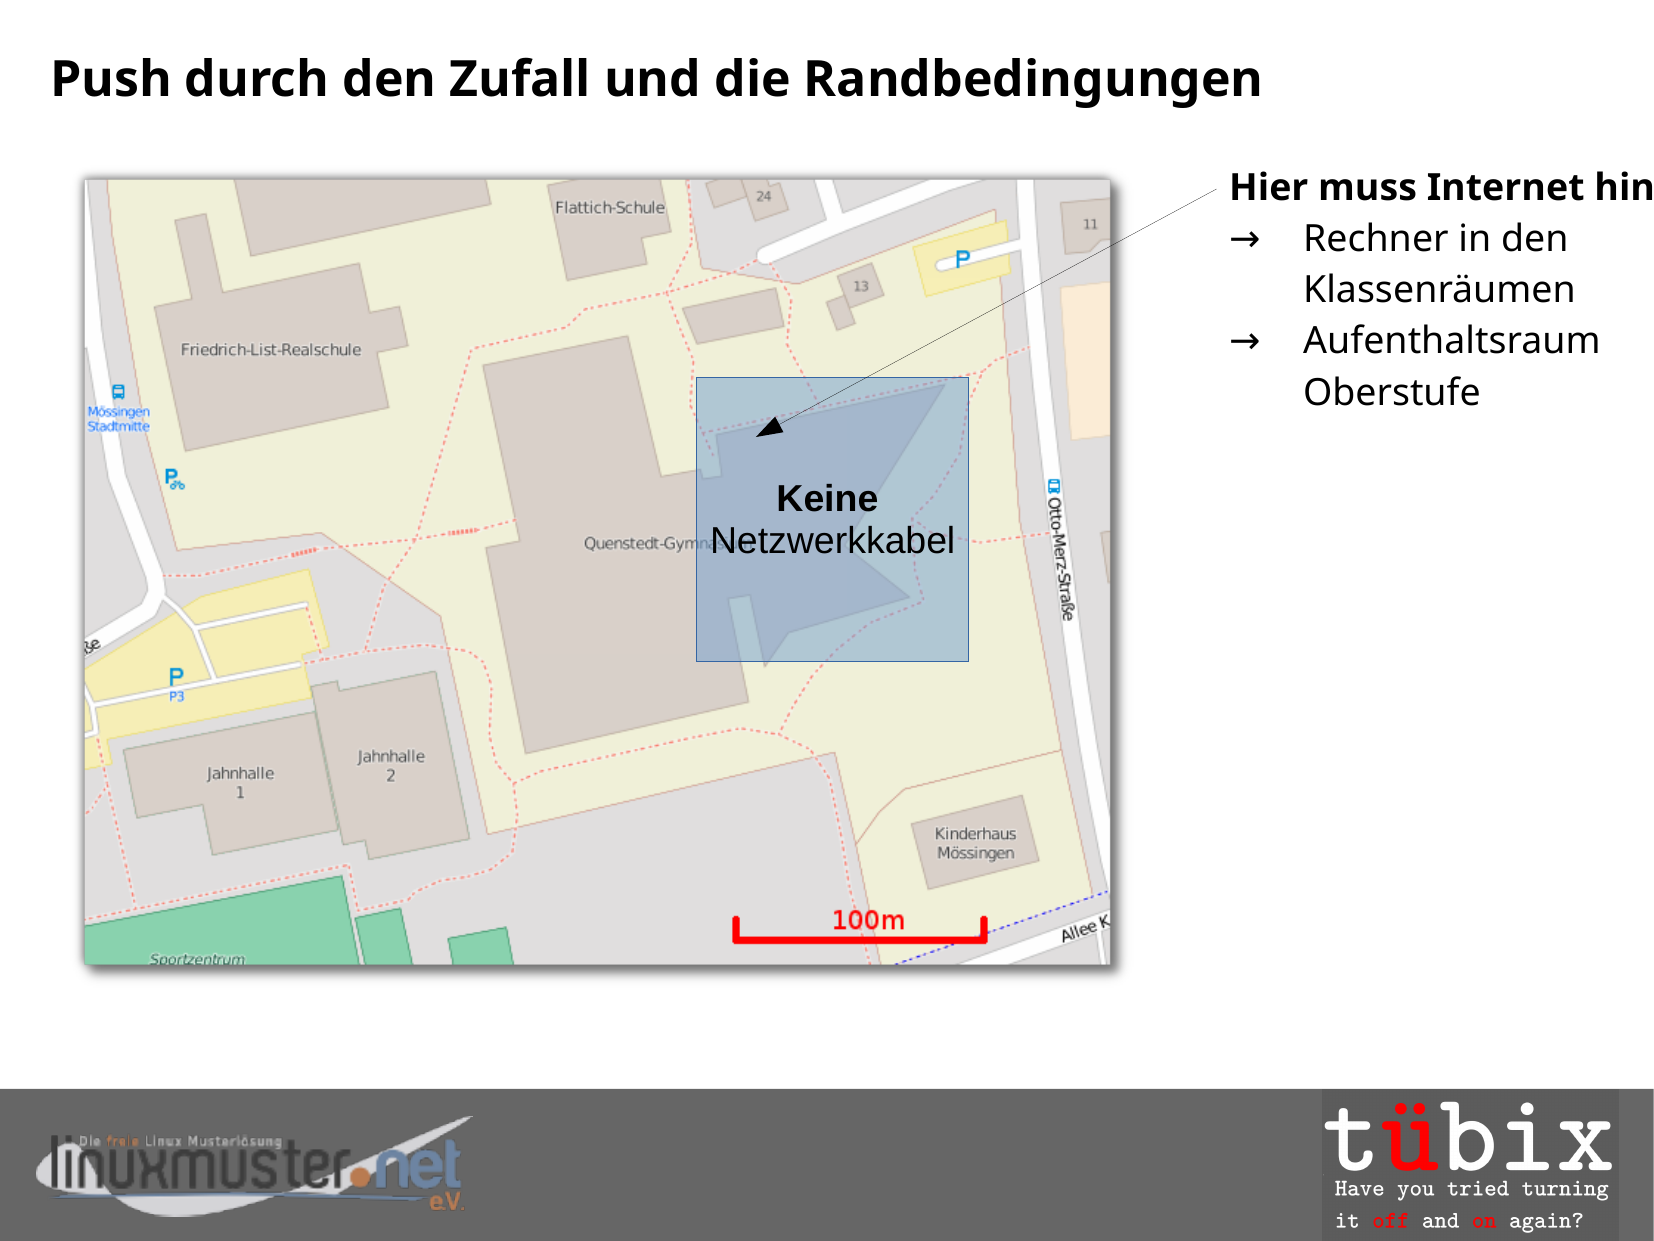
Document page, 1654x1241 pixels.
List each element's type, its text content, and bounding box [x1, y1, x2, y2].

picture [36, 1116, 473, 1217]
text_box Keine Netzwerkkabel [696, 377, 969, 662]
text_box Push durch den Zufall und die Randbedingungen [35, 35, 1175, 114]
text_box Hier muss Internet hin → Rechner in den Klassenräumen → Aufenthaltsraum Oberstufe [1214, 153, 1639, 405]
picture [1322, 1089, 1619, 1241]
picture [70, 165, 1134, 990]
